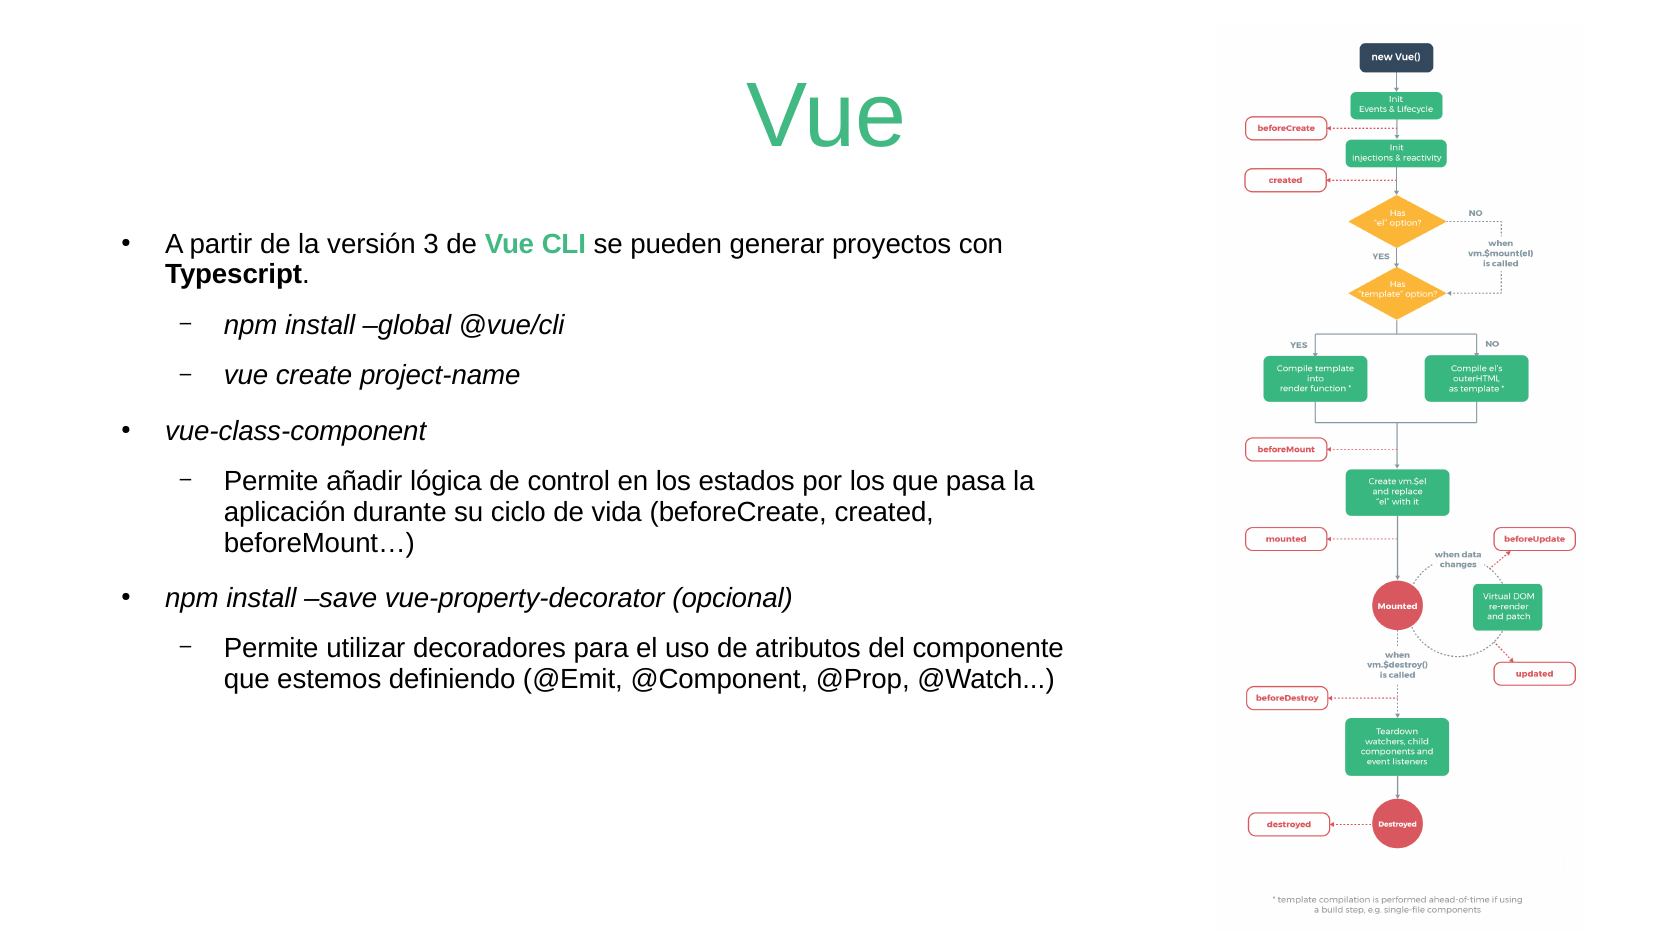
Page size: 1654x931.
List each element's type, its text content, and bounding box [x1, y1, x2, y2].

title Vue [82, 37, 1216, 193]
picture [1216, 23, 1584, 931]
list A partir de la versión 3 de Vue CLI se pueden generar proyectos con Typescript. npm install –global @vue/cli vue create project-name vue-class-component Permite añadir lógica de control en los estados por los que pasa la aplicación durante su ciclo de vida (beforeCreate, created, beforeMount…) npm install –save vue-property-decorator (opcional) Permite utilizar decoradores para el uso de atributos del componente que estemos definiendo (@Emit, @Component, @Prop, @Watch...) [106, 228, 1075, 721]
